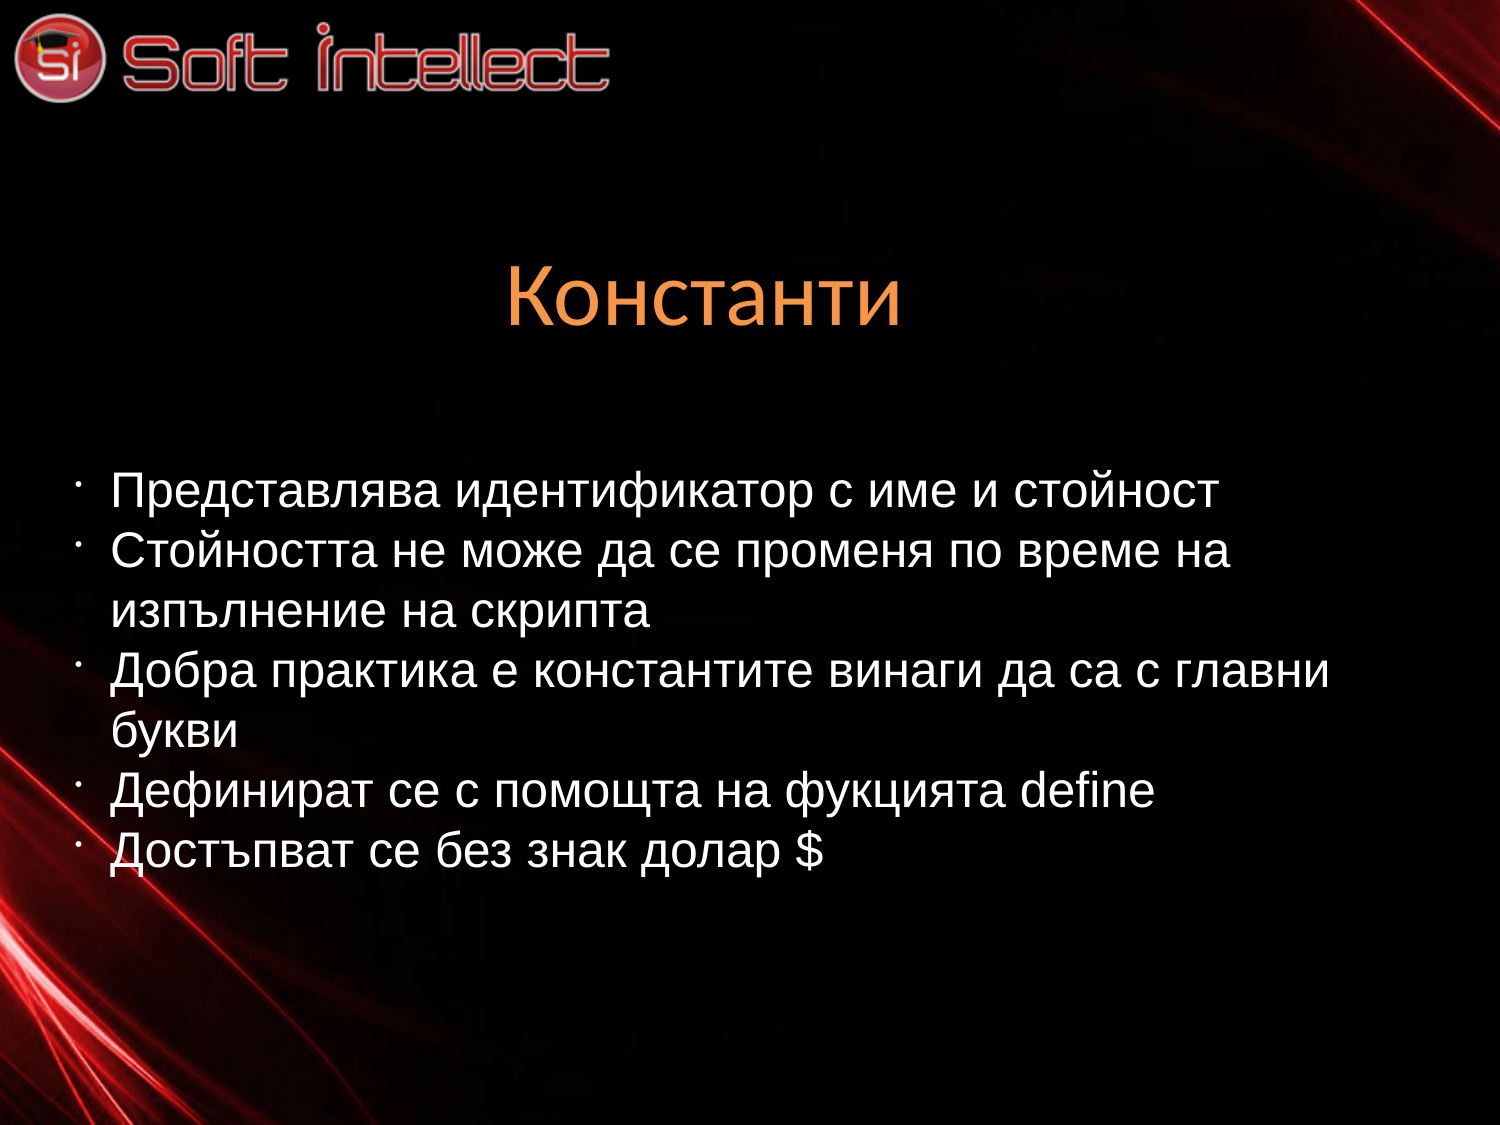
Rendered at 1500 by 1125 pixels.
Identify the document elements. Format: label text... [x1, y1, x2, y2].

text_box Представлява идентификатор с име и стойност Стойността не може да се променя по време на изпълнение на скрипта Добра практика е константите винаги да са с главни букви Дефинират се с помощта на фукцията define Достъпват се без знак долар $ [59, 449, 1410, 780]
picture [0, 0, 1500, 1125]
text_box Константи [30, 194, 1380, 382]
